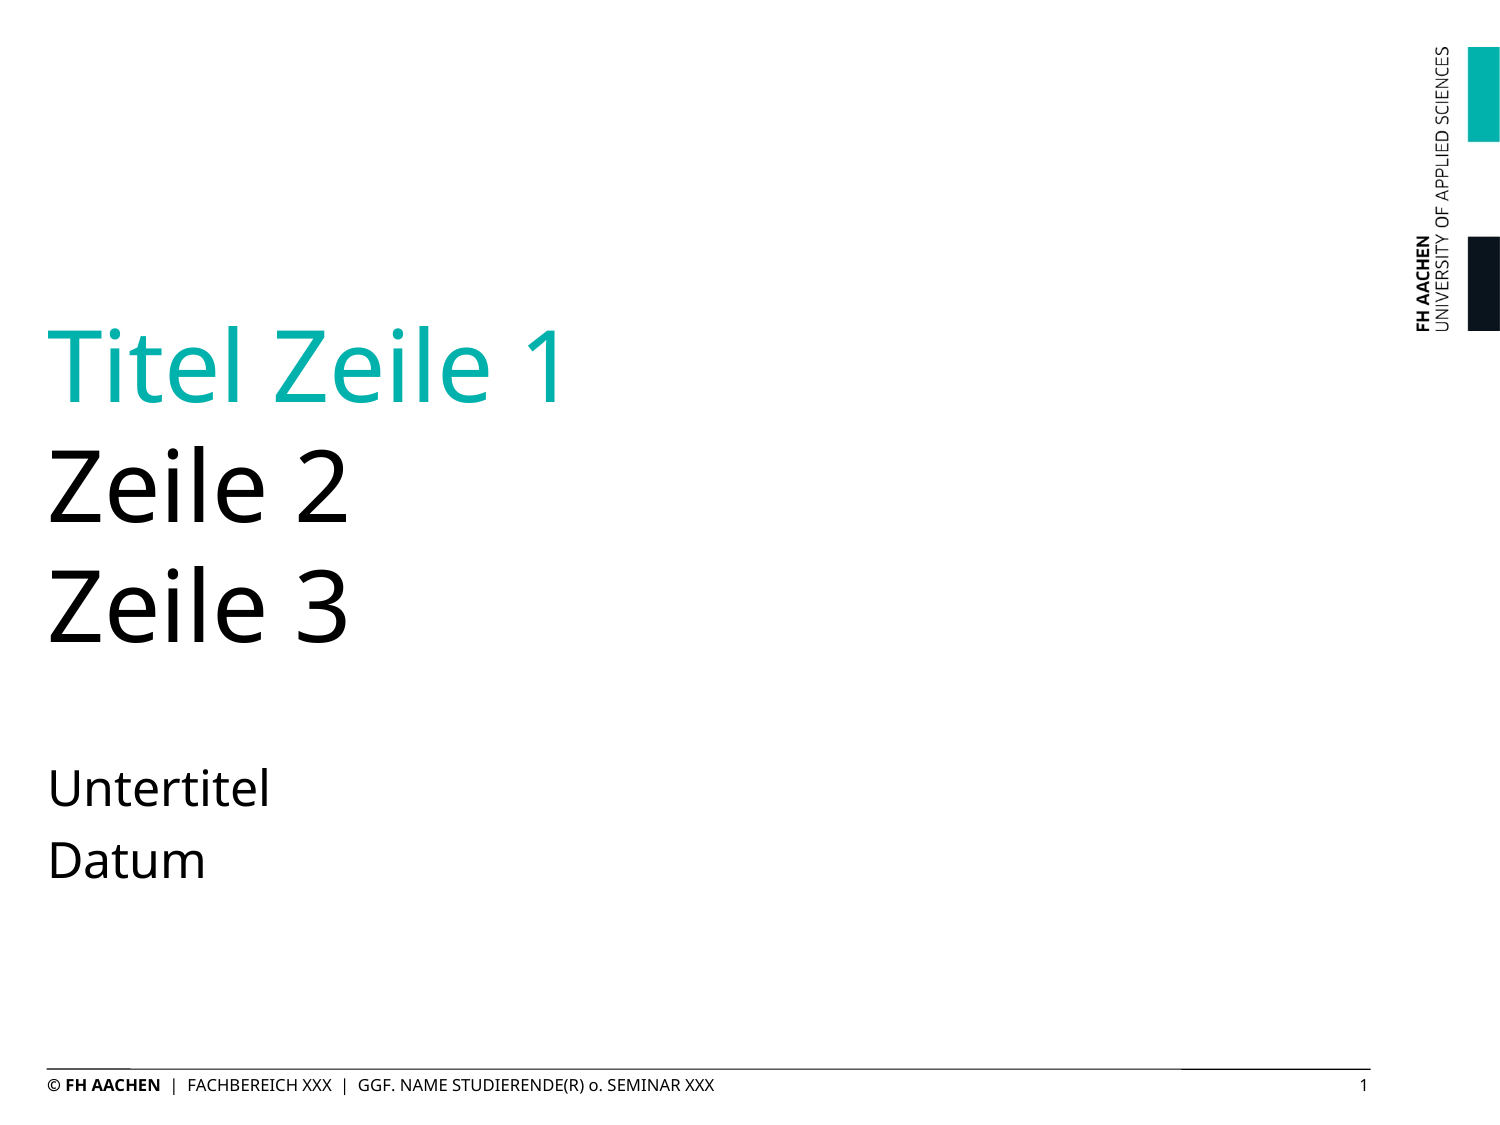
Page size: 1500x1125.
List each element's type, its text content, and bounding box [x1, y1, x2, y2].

subtitle Untertitel Datum [47, 755, 1371, 993]
picture [1404, 47, 1500, 331]
text_box © FH AACHEN | FACHBEREICH XXX | GGF. NAME STUDIERENDE(R) o. SEMINAR XXX [47, 1074, 988, 1095]
title Titel Zeile 1 Zeile 2 Zeile 3 [47, 302, 1371, 717]
text_box <number> [1319, 1074, 1369, 1095]
